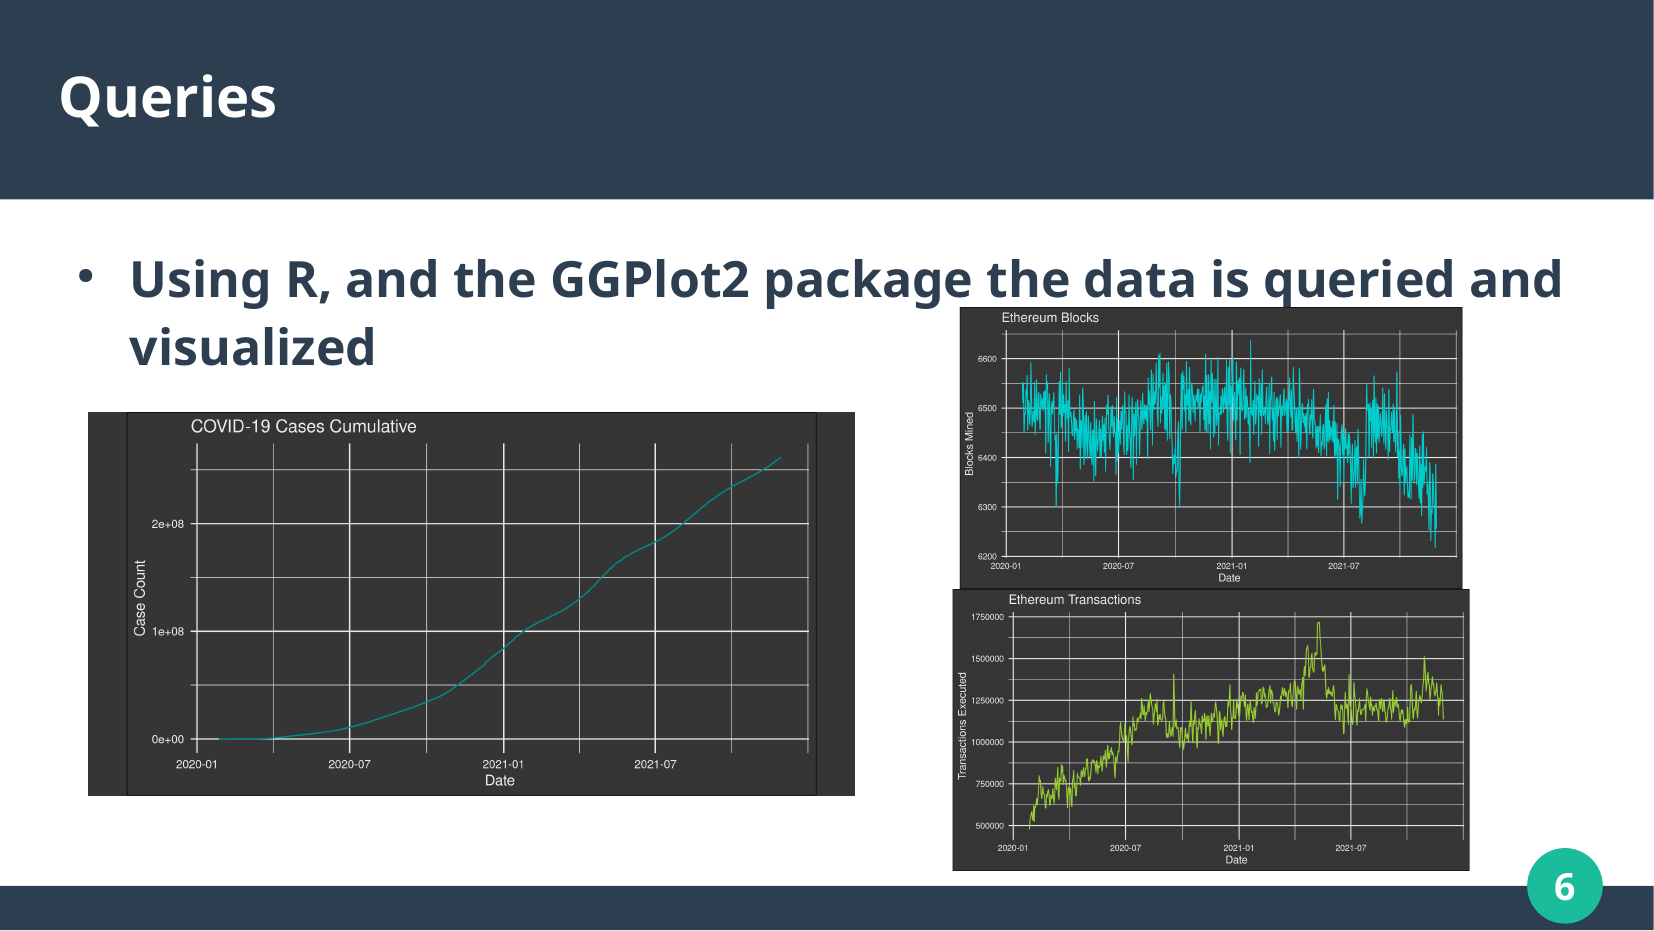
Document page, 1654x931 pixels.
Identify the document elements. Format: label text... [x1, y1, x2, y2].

title Queries [59, 37, 1595, 155]
picture [929, 307, 1493, 871]
list Using R, and the GGPlot2 package the data is queried and visualized [59, 243, 1595, 413]
picture [88, 412, 855, 796]
